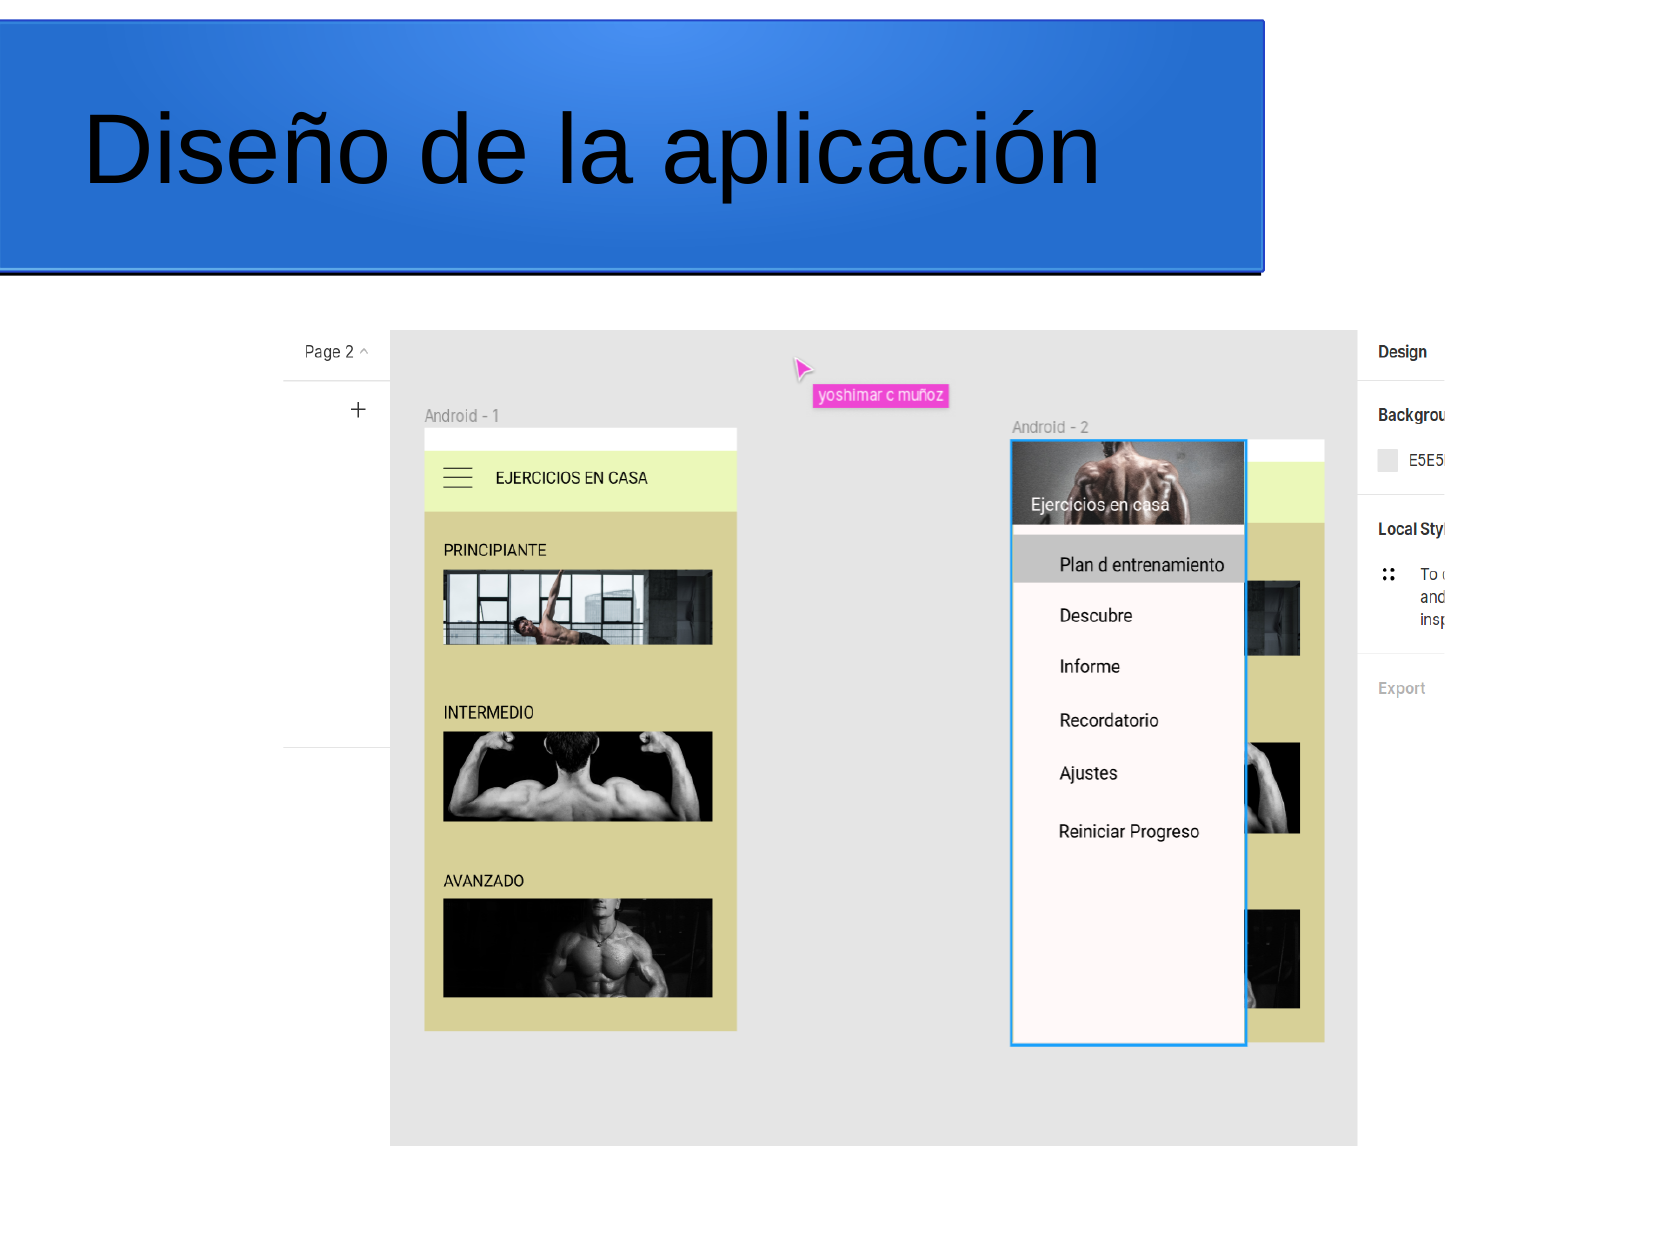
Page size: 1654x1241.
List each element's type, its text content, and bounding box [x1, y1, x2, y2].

title Diseño de la aplicación [82, 47, 1235, 252]
picture [283, 330, 1445, 1146]
